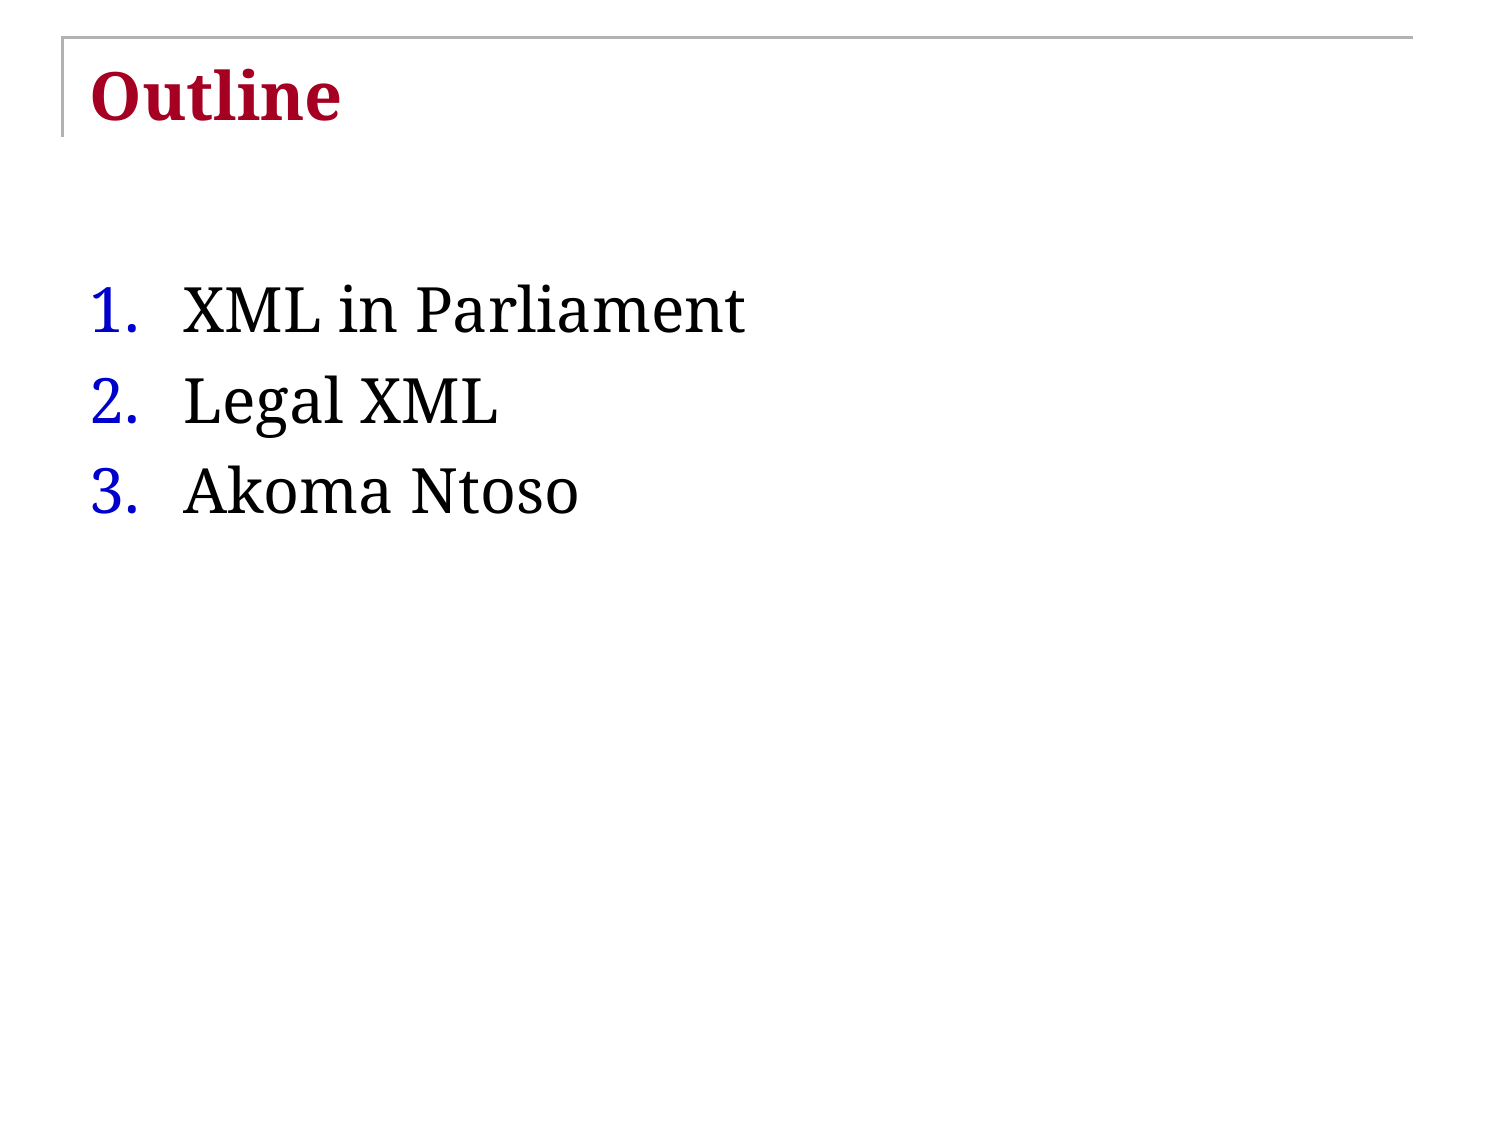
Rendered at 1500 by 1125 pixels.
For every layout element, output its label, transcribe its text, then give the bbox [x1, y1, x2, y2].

title Outline [75, 45, 1426, 233]
list XML in Parliament Legal XML Akoma Ntoso [75, 262, 1426, 1006]
